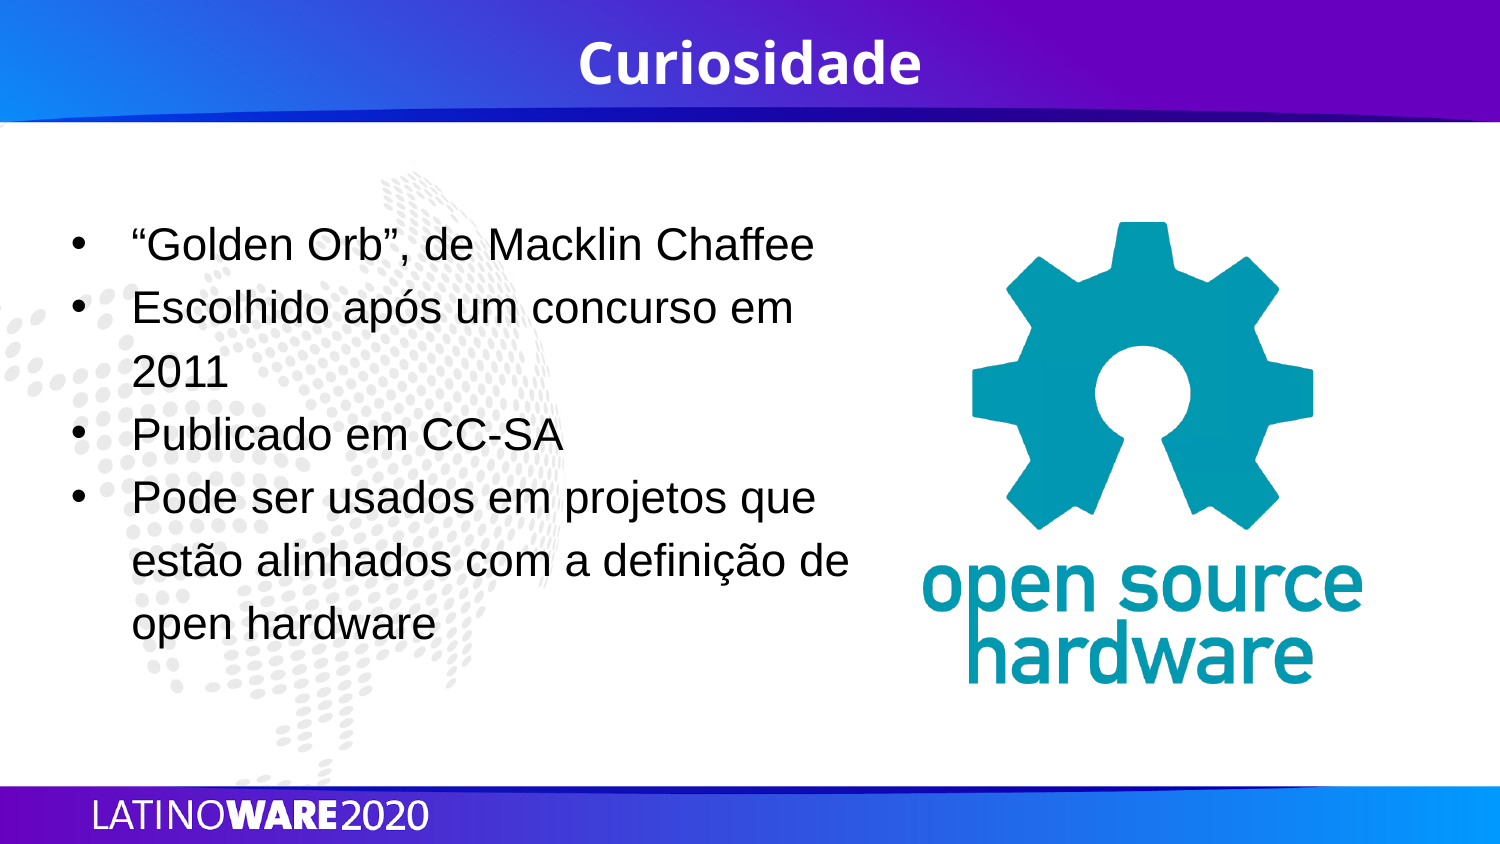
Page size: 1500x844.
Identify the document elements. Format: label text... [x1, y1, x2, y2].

title Curiosidade [51, 11, 1449, 106]
text_box “Golden Orb”, de Macklin Chaffee Escolhido após um concurso em 2011 Publicado em CC-SA Pode ser usados em projetos que estão alinhados com a definição de open hardware [41, 191, 899, 750]
picture [0, 0, 1500, 844]
